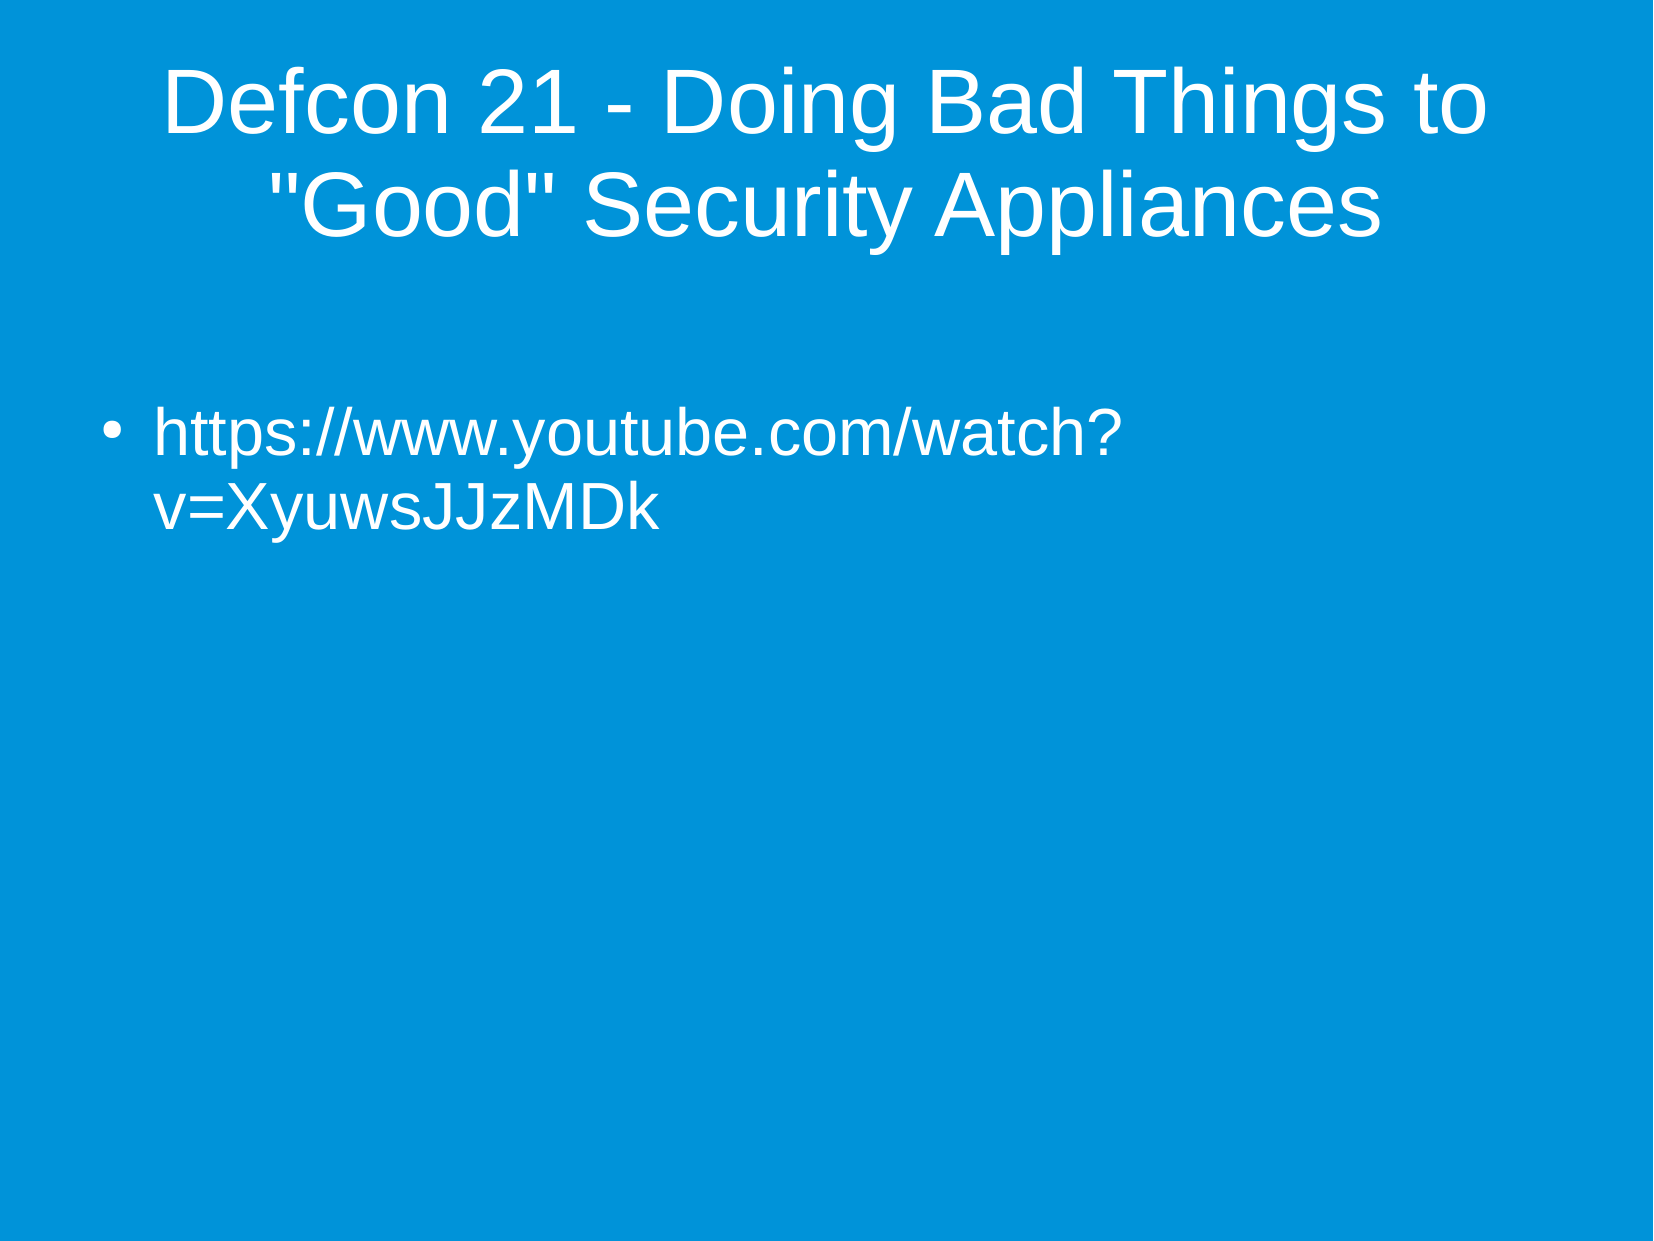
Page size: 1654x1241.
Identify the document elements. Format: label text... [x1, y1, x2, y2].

list https://www.youtube.com/watch?v=XyuwsJJzMDk [82, 290, 1571, 1010]
title Defcon 21 - Doing Bad Things to "Good" Security Appliances [82, 49, 1571, 257]
